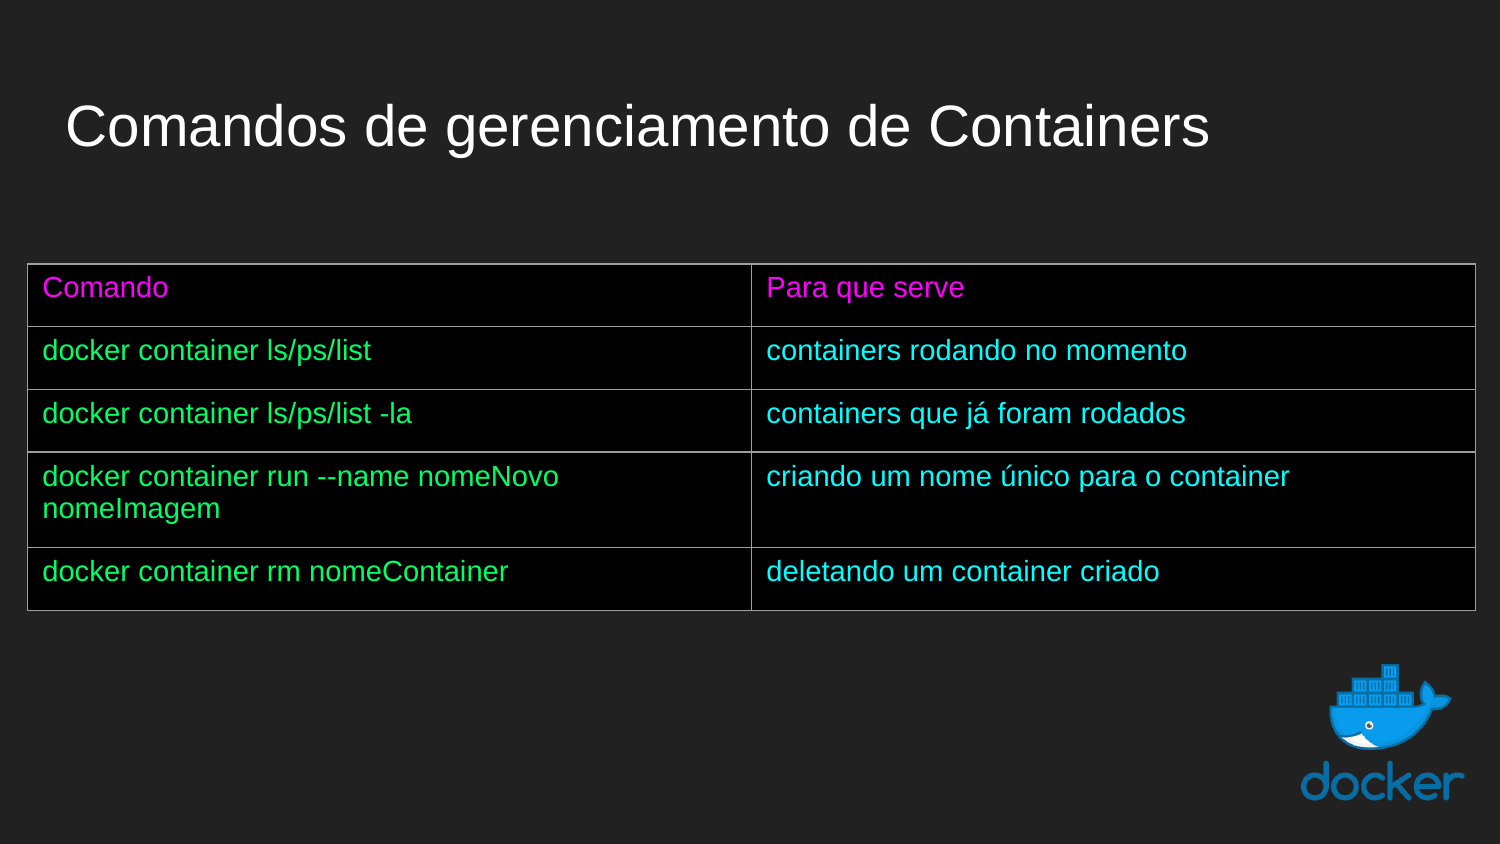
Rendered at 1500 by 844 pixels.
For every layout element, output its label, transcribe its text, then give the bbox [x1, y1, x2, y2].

table_header Comando [28, 265, 751, 326]
table_header Para que serve [752, 265, 1475, 326]
text_box Comandos de gerenciamento de Containers [51, 72, 1449, 167]
table_cell docker container ls/ps/list [28, 327, 751, 389]
table_cell docker container rm nomeContainer [28, 548, 751, 610]
table_cell docker container ls/ps/list -la [28, 390, 751, 451]
table_cell containers que já foram rodados [752, 390, 1475, 451]
table_cell docker container run --name nomeNovo nomeImagem [28, 453, 751, 547]
picture [1286, 649, 1479, 815]
table_cell criando um nome único para o container [752, 453, 1475, 547]
table_cell deletando um container criado [752, 548, 1475, 610]
table_cell containers rodando no momento [752, 327, 1475, 389]
